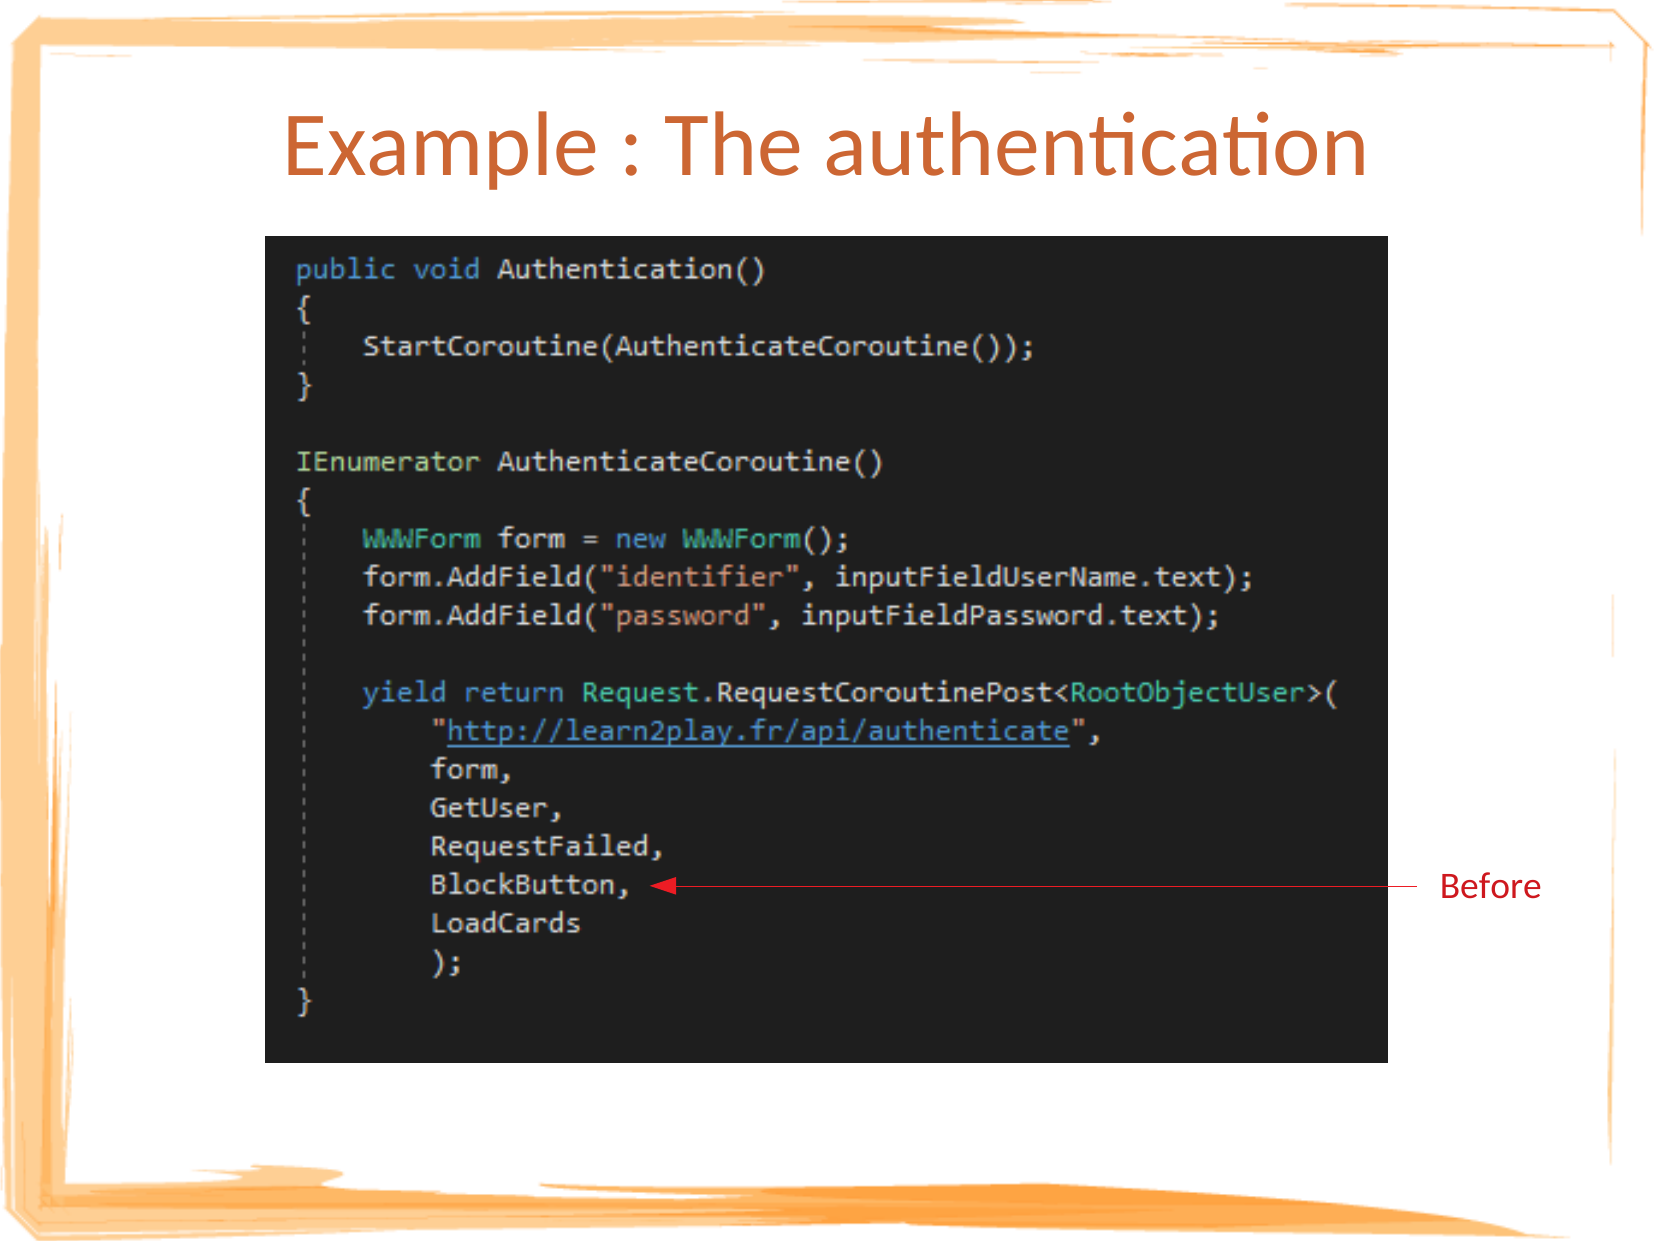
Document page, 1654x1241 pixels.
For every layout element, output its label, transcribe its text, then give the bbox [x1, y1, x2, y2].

title Example : The authentication [82, 49, 1571, 257]
picture [0, 0, 1654, 1241]
text_box Before [1425, 862, 1565, 916]
